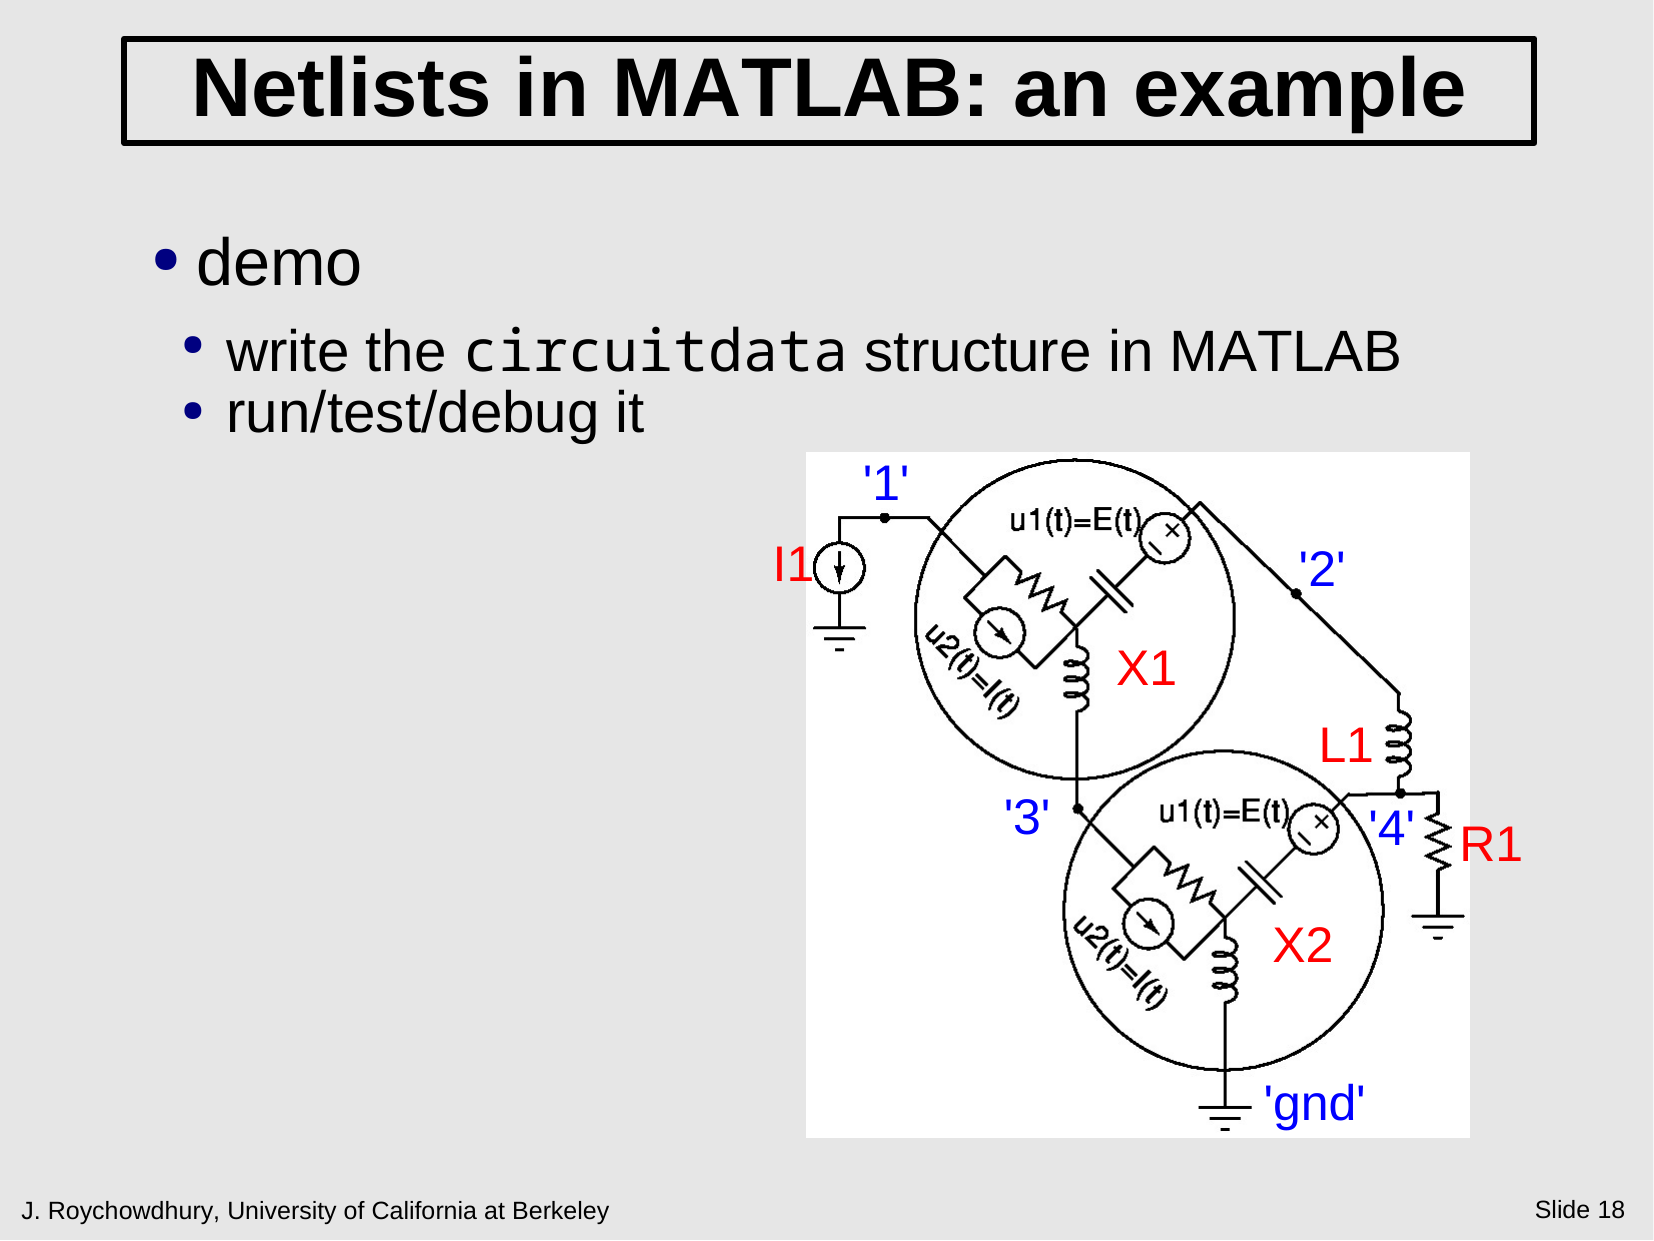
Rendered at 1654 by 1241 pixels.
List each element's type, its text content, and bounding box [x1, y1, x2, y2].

text_box X1 [1116, 639, 1178, 708]
text_box L1 [1318, 716, 1375, 785]
text_box '1' [862, 454, 911, 523]
text_box '4' [1368, 800, 1416, 869]
text_box X2 [1272, 917, 1347, 979]
list demo write the circuitdata structure in MATLAB run/test/debug it [121, 230, 1534, 1126]
text_box I1 [772, 536, 821, 605]
title Netlists in MATLAB: an example [124, 38, 1535, 144]
text_box R1 [1459, 816, 1524, 884]
text_box 'gnd' [1263, 1075, 1366, 1144]
text_box '3' [1003, 789, 1052, 858]
picture [806, 452, 1470, 1138]
text_box '2' [1298, 540, 1347, 609]
